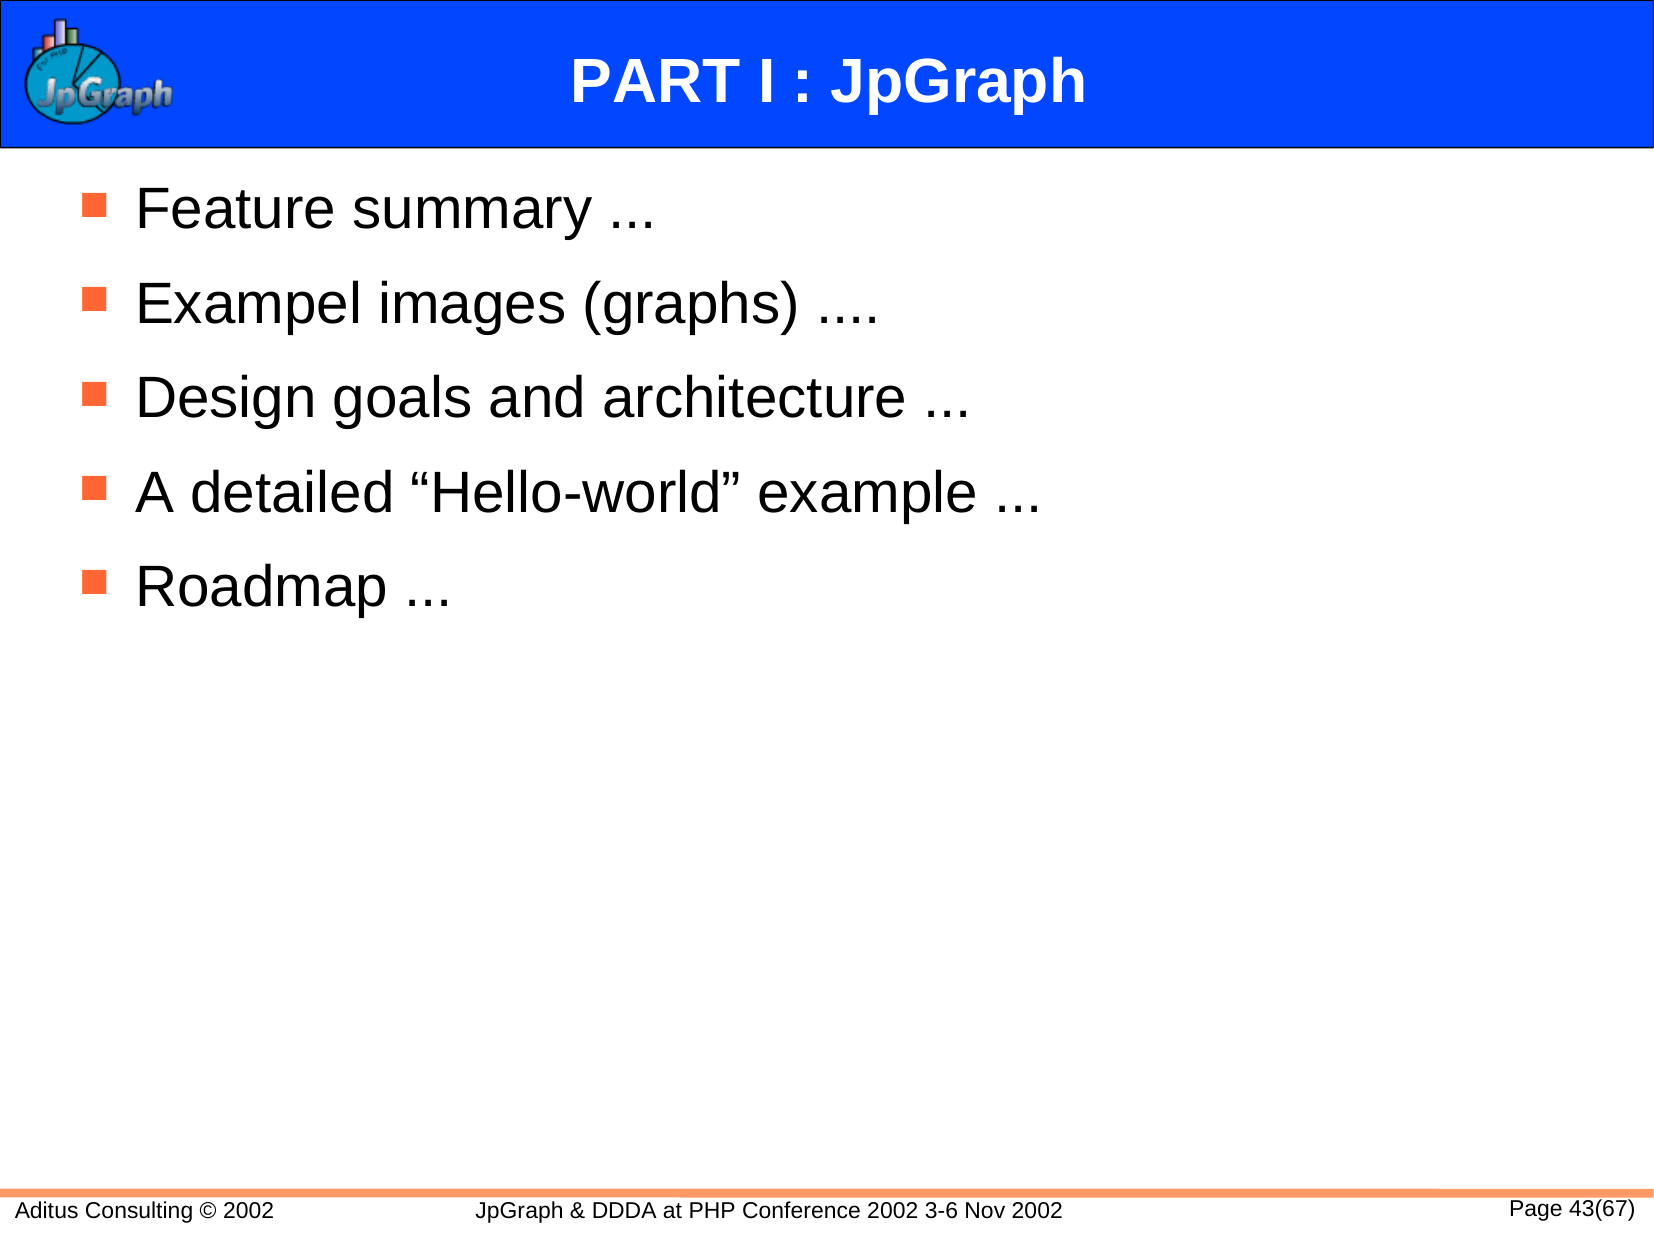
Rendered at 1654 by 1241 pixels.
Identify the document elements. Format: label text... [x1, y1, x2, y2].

title PART I : JpGraph [123, 0, 1536, 163]
picture [20, 17, 123, 128]
list Feature summary ... Exampel images (graphs) .... Design goals and architecture ... A detailed “Hello-world” example ... Roadmap ... [64, 177, 1580, 1137]
